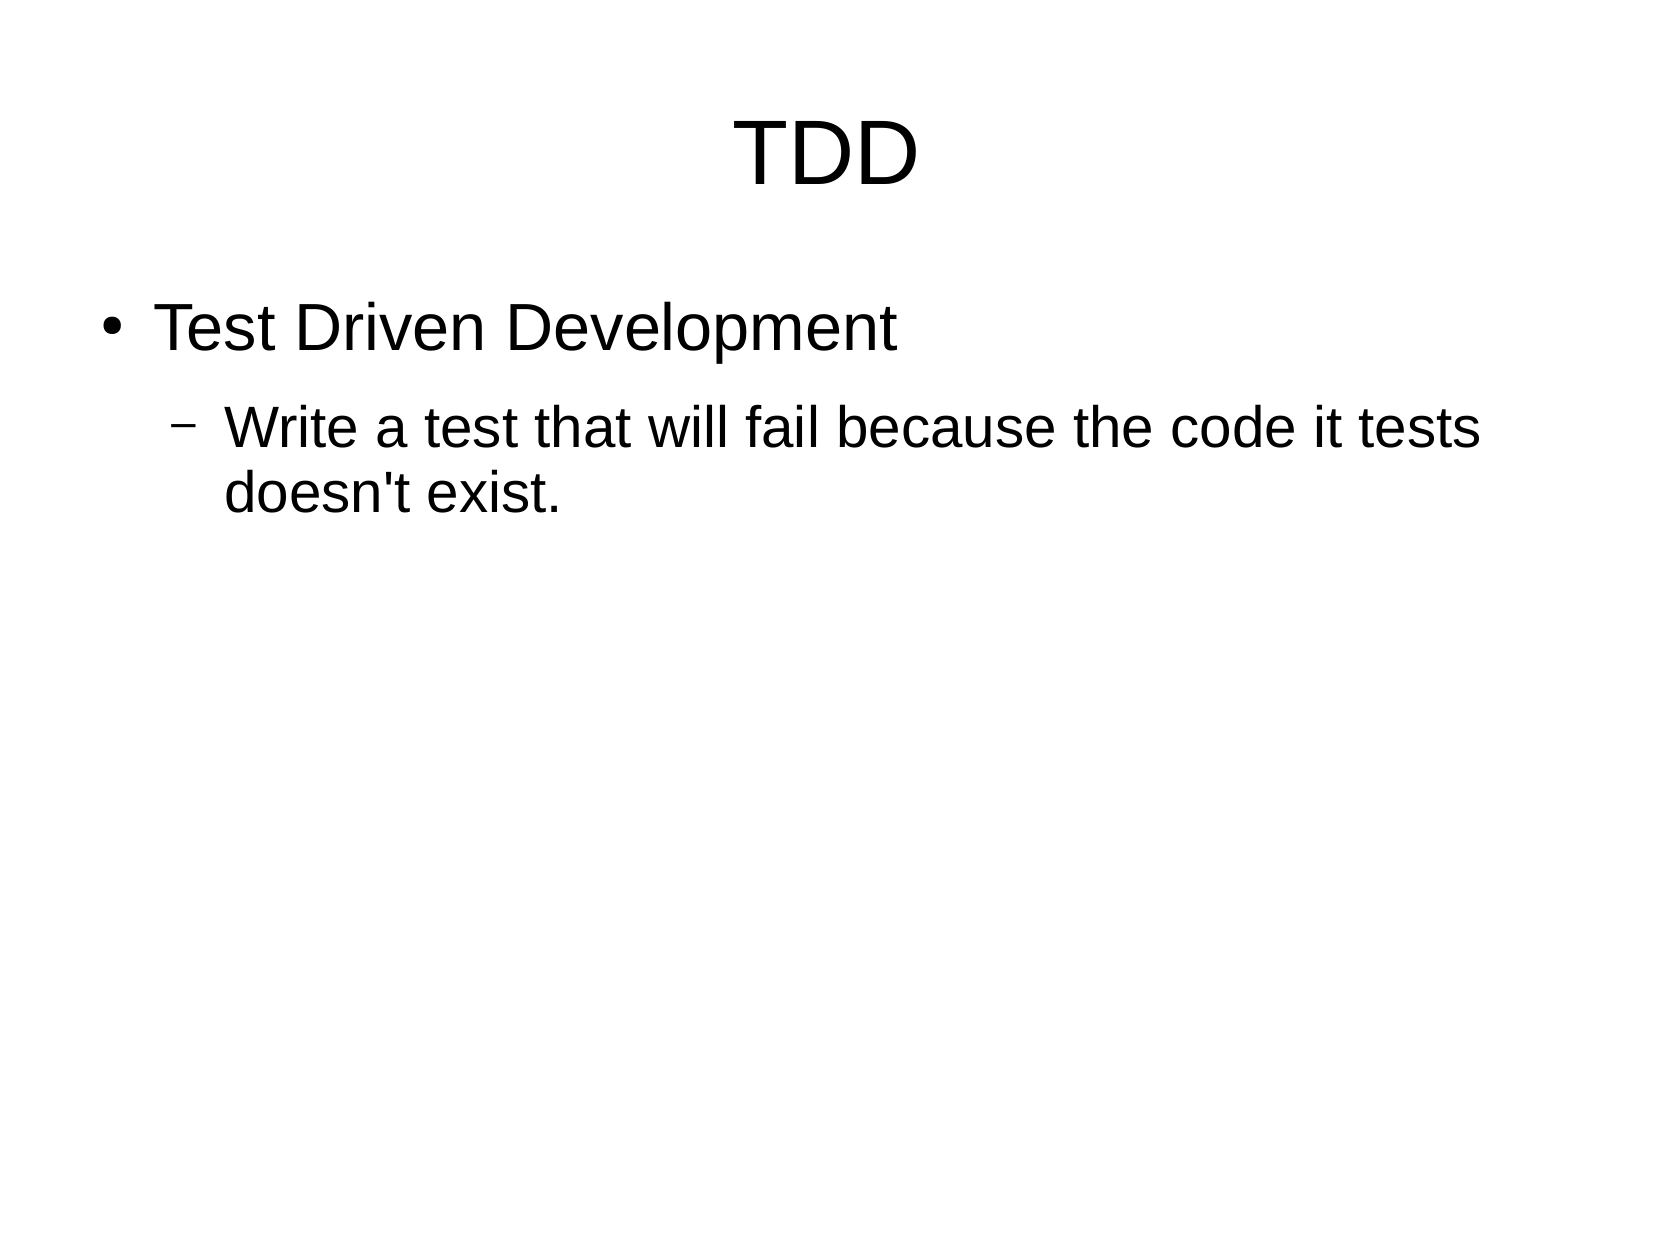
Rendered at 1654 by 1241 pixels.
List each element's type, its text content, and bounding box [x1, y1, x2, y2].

list Test Driven Development Write a test that will fail because the code it tests doesn't exist. [82, 290, 1571, 1010]
title TDD [82, 49, 1571, 257]
